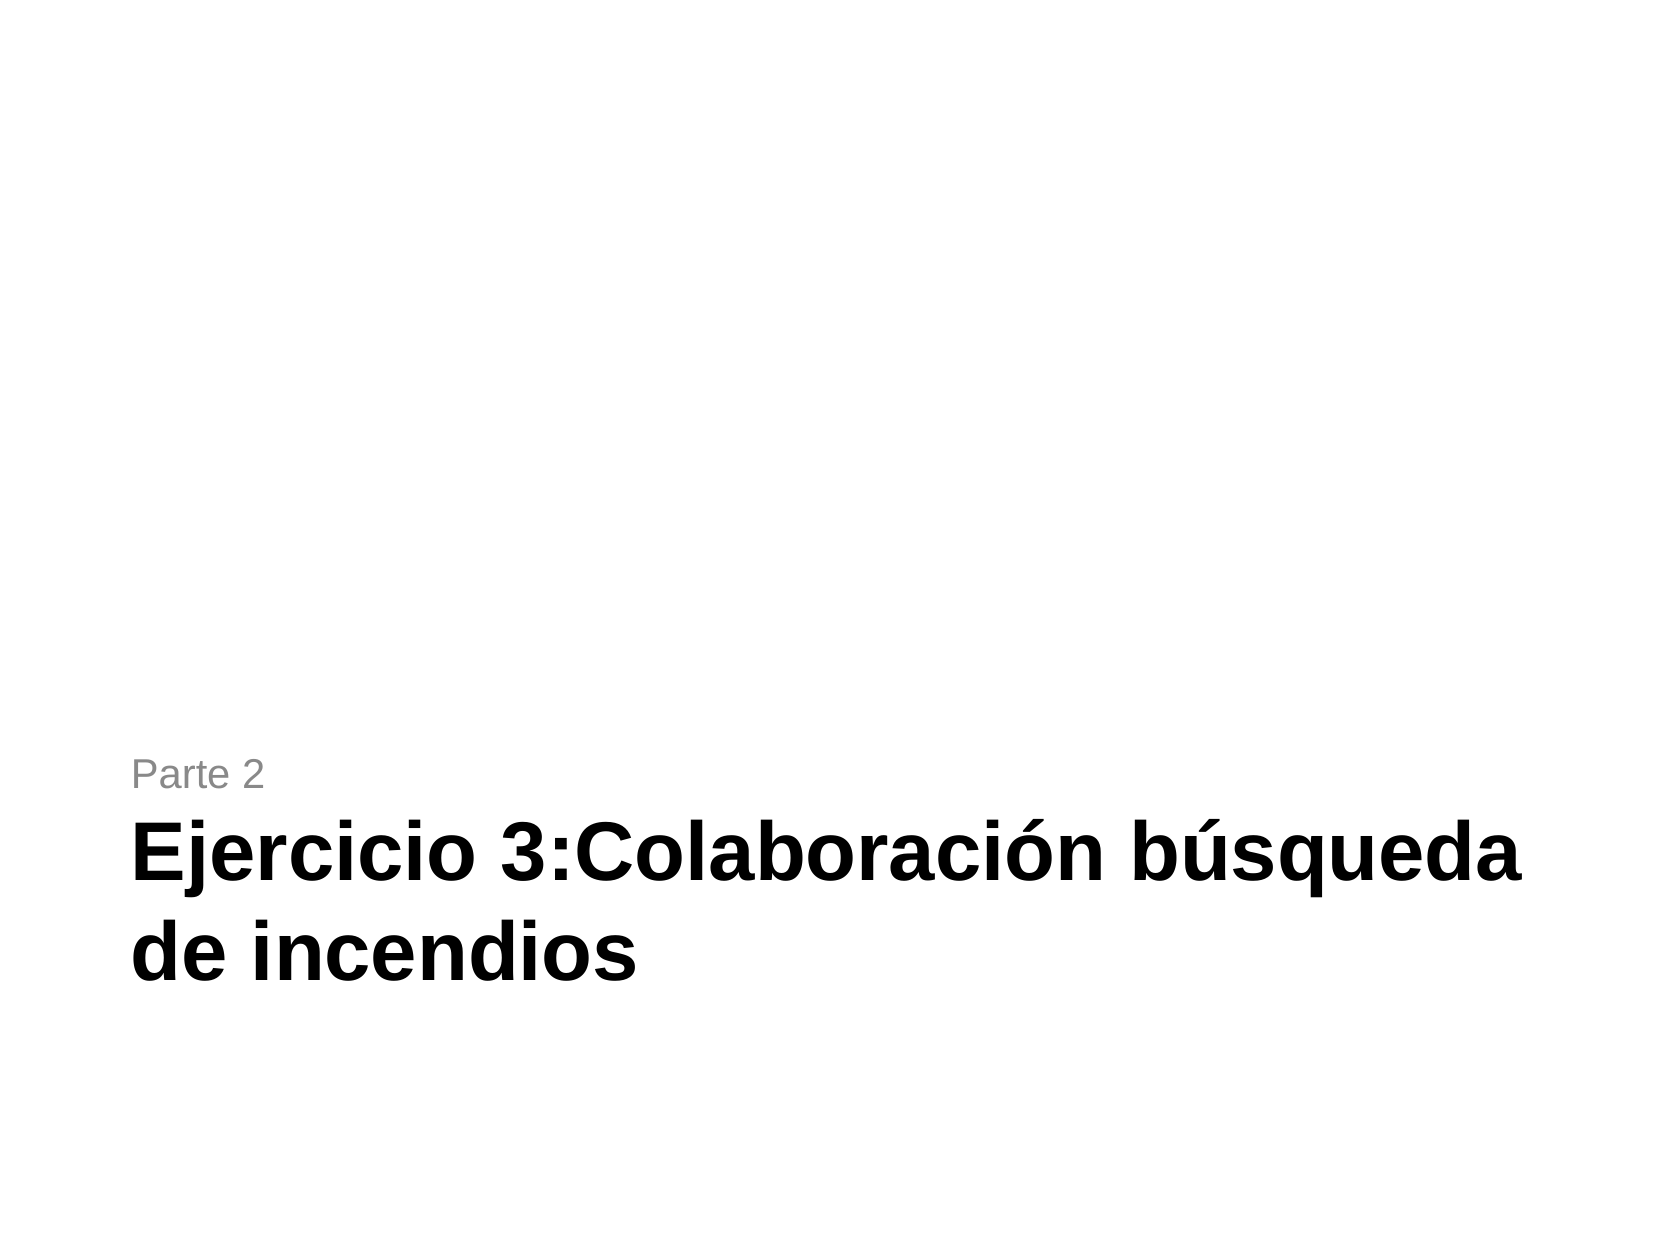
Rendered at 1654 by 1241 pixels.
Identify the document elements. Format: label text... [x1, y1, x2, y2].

title Ejercicio 3:Colaboración búsqueda de incendios [130, 797, 1537, 1044]
list Parte 2 [130, 525, 1537, 797]
